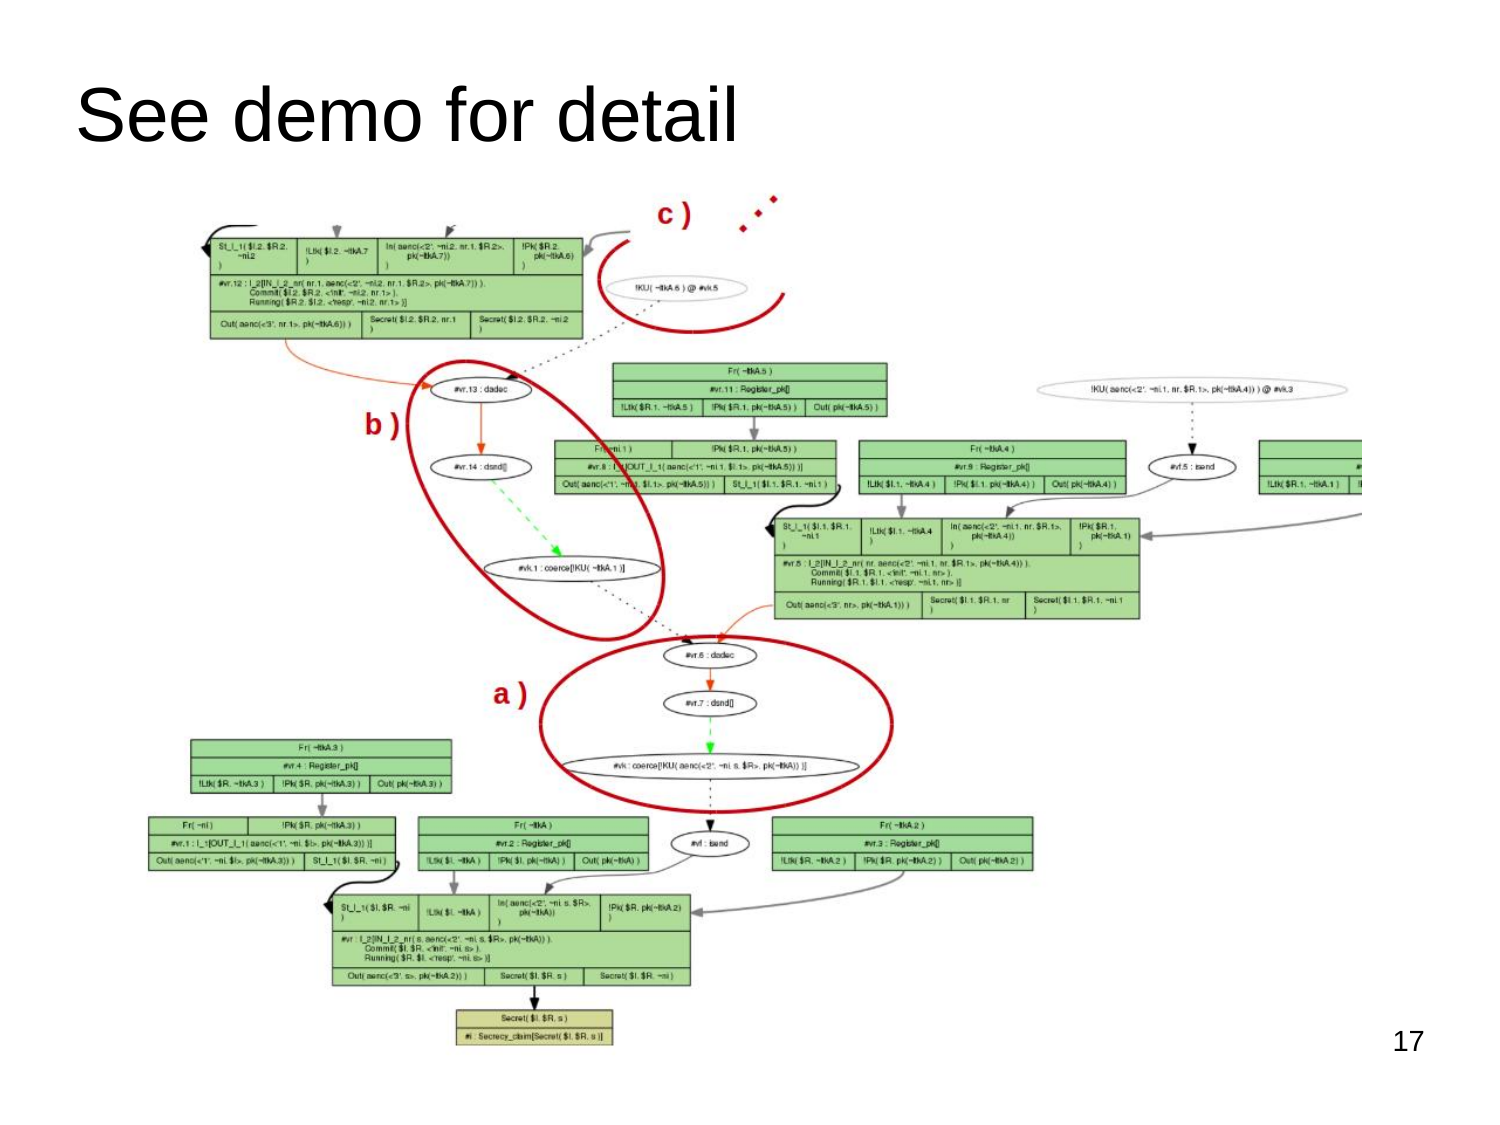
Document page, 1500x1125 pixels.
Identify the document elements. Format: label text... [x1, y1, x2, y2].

picture [72, 156, 1362, 1124]
title See demo for detail [75, 44, 1425, 185]
